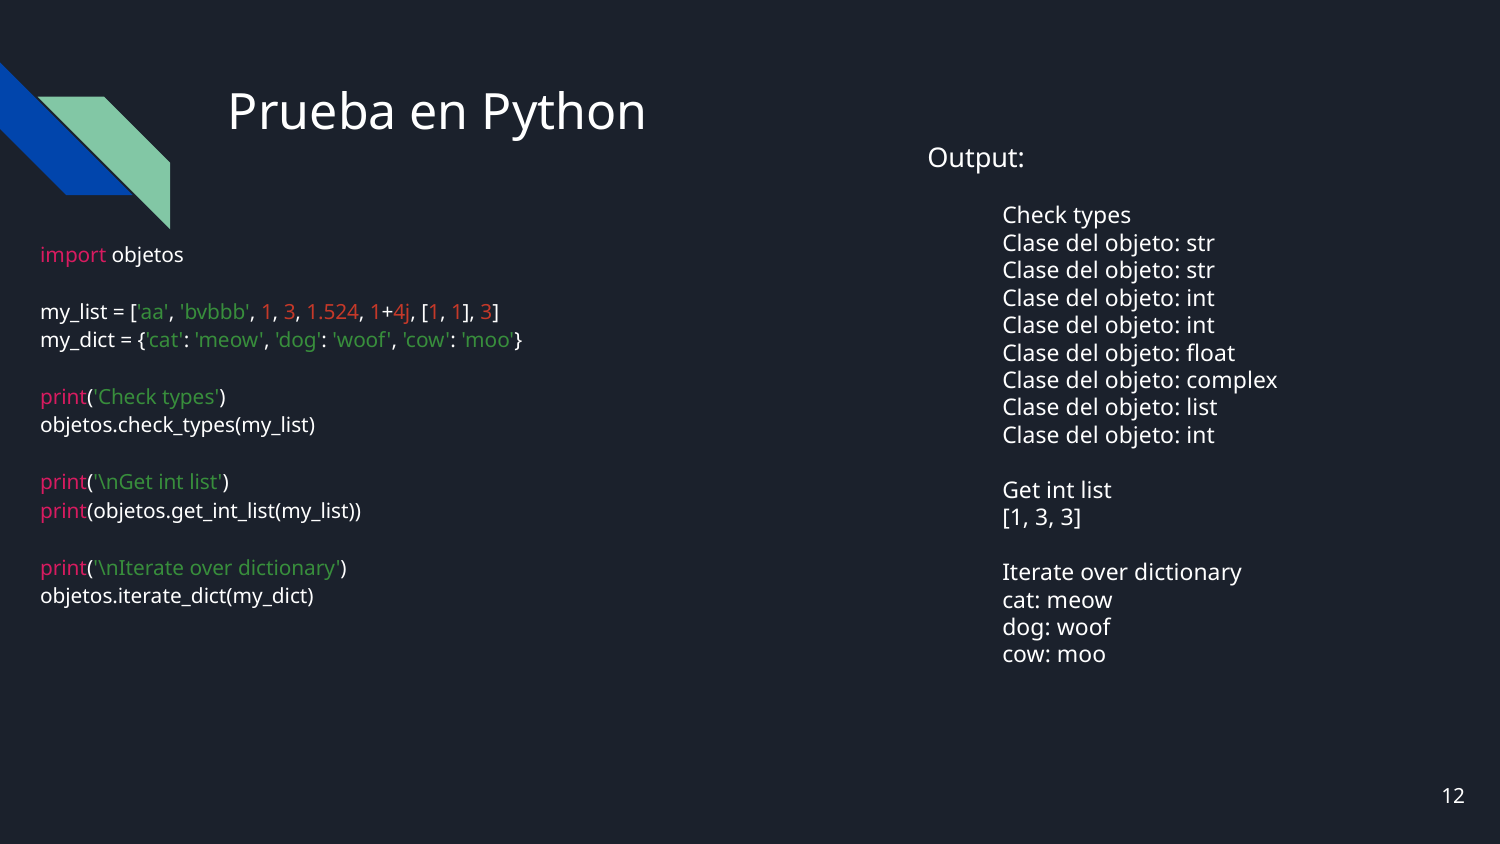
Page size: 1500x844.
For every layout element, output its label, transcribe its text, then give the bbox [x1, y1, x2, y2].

list import objetos my_list = ['aa', 'bvbbb', 1, 3, 1.524, 1+4j, [1, 1], 3] my_dict = {'cat': 'meow', 'dog': 'woof', 'cow': 'moo'} print('Check types') objetos.check_types(my_list) print('\nGet int list') print(objetos.get_int_list(my_list)) print('\nIterate over dictionary') objetos.iterate_dict(my_dict) [25, 222, 887, 713]
text_box Output: Check types Clase del objeto: str Clase del objeto: str Clase del objeto: int Clase del objeto: int Clase del objeto: float Clase del objeto: complex Clase del objeto: list Clase del objeto: int Get int list [1, 3, 3] Iterate over dictionary cat: meow dog: woof cow: moo [912, 125, 1500, 810]
title Prueba en Python [212, 64, 1368, 215]
slide_number <number> [1389, 764, 1480, 830]
